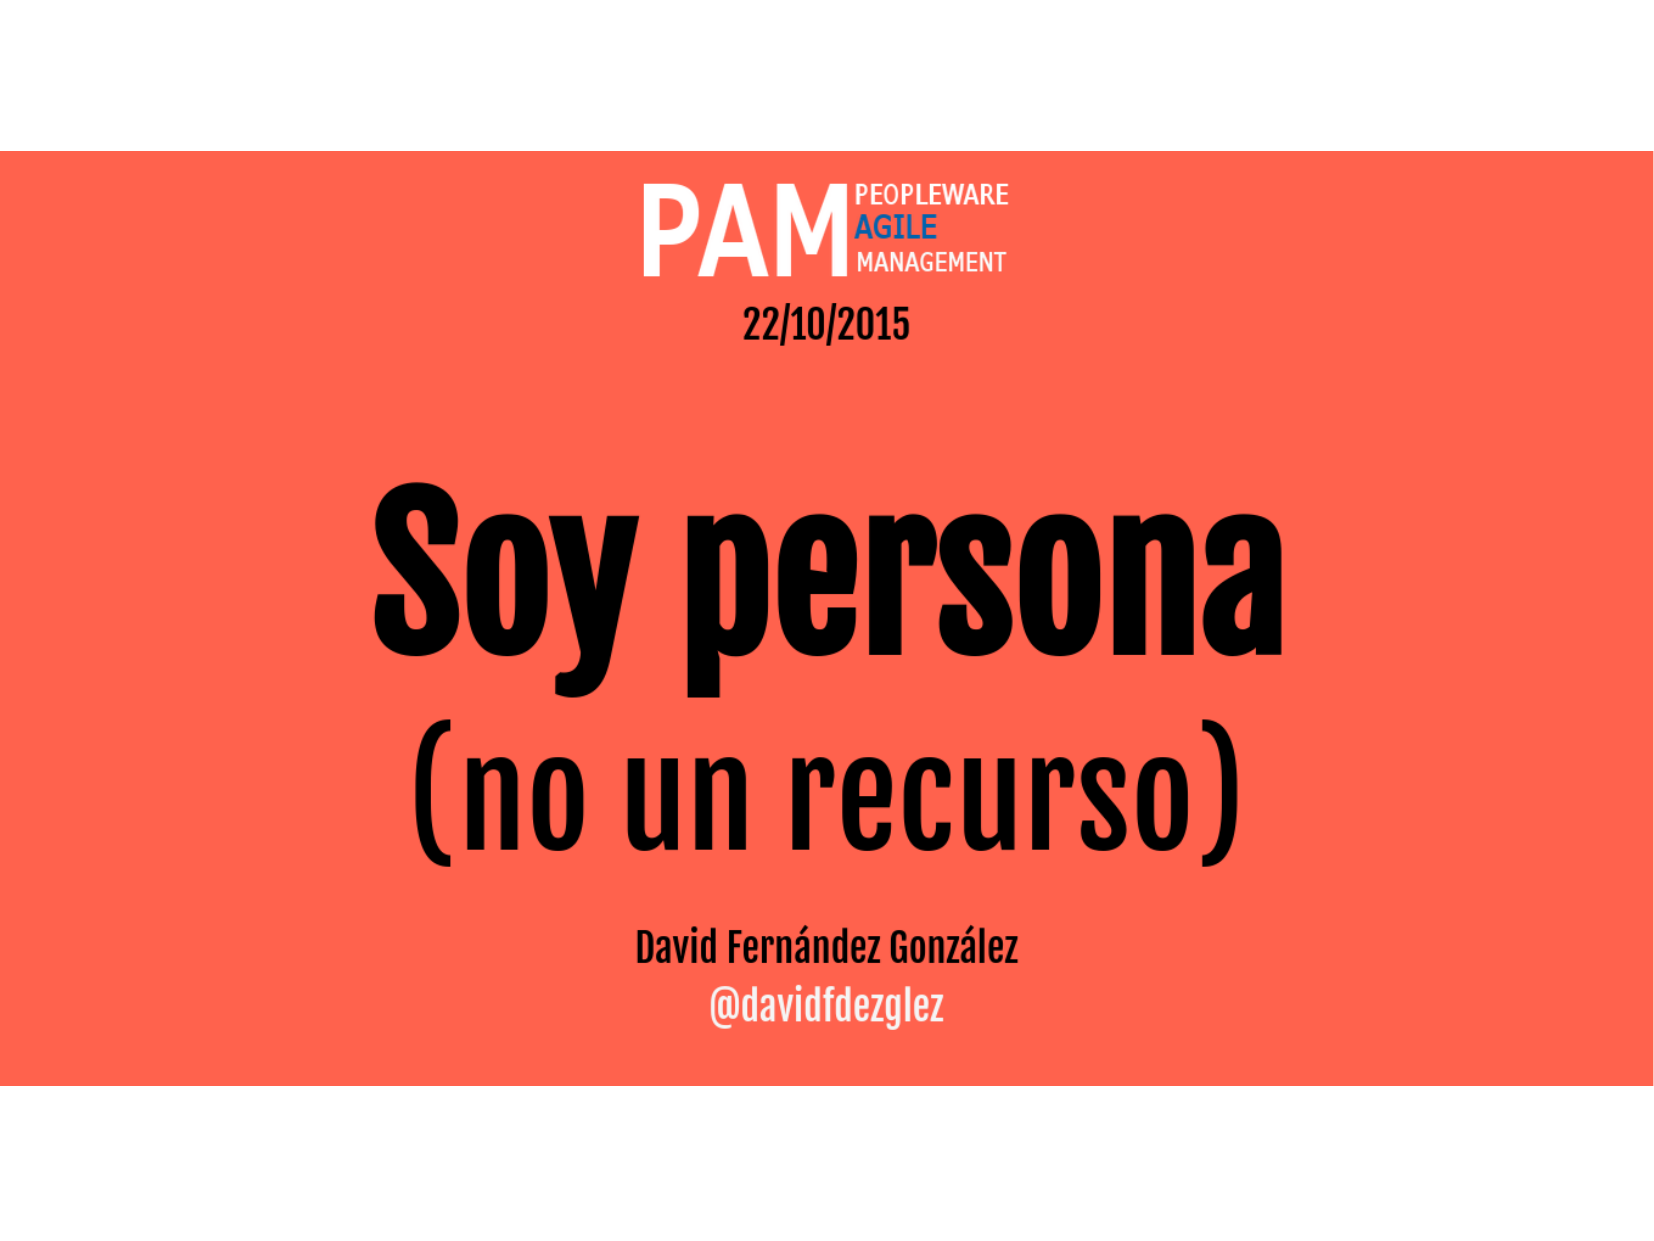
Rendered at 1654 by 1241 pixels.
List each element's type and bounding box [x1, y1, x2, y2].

picture [0, 151, 1654, 1086]
